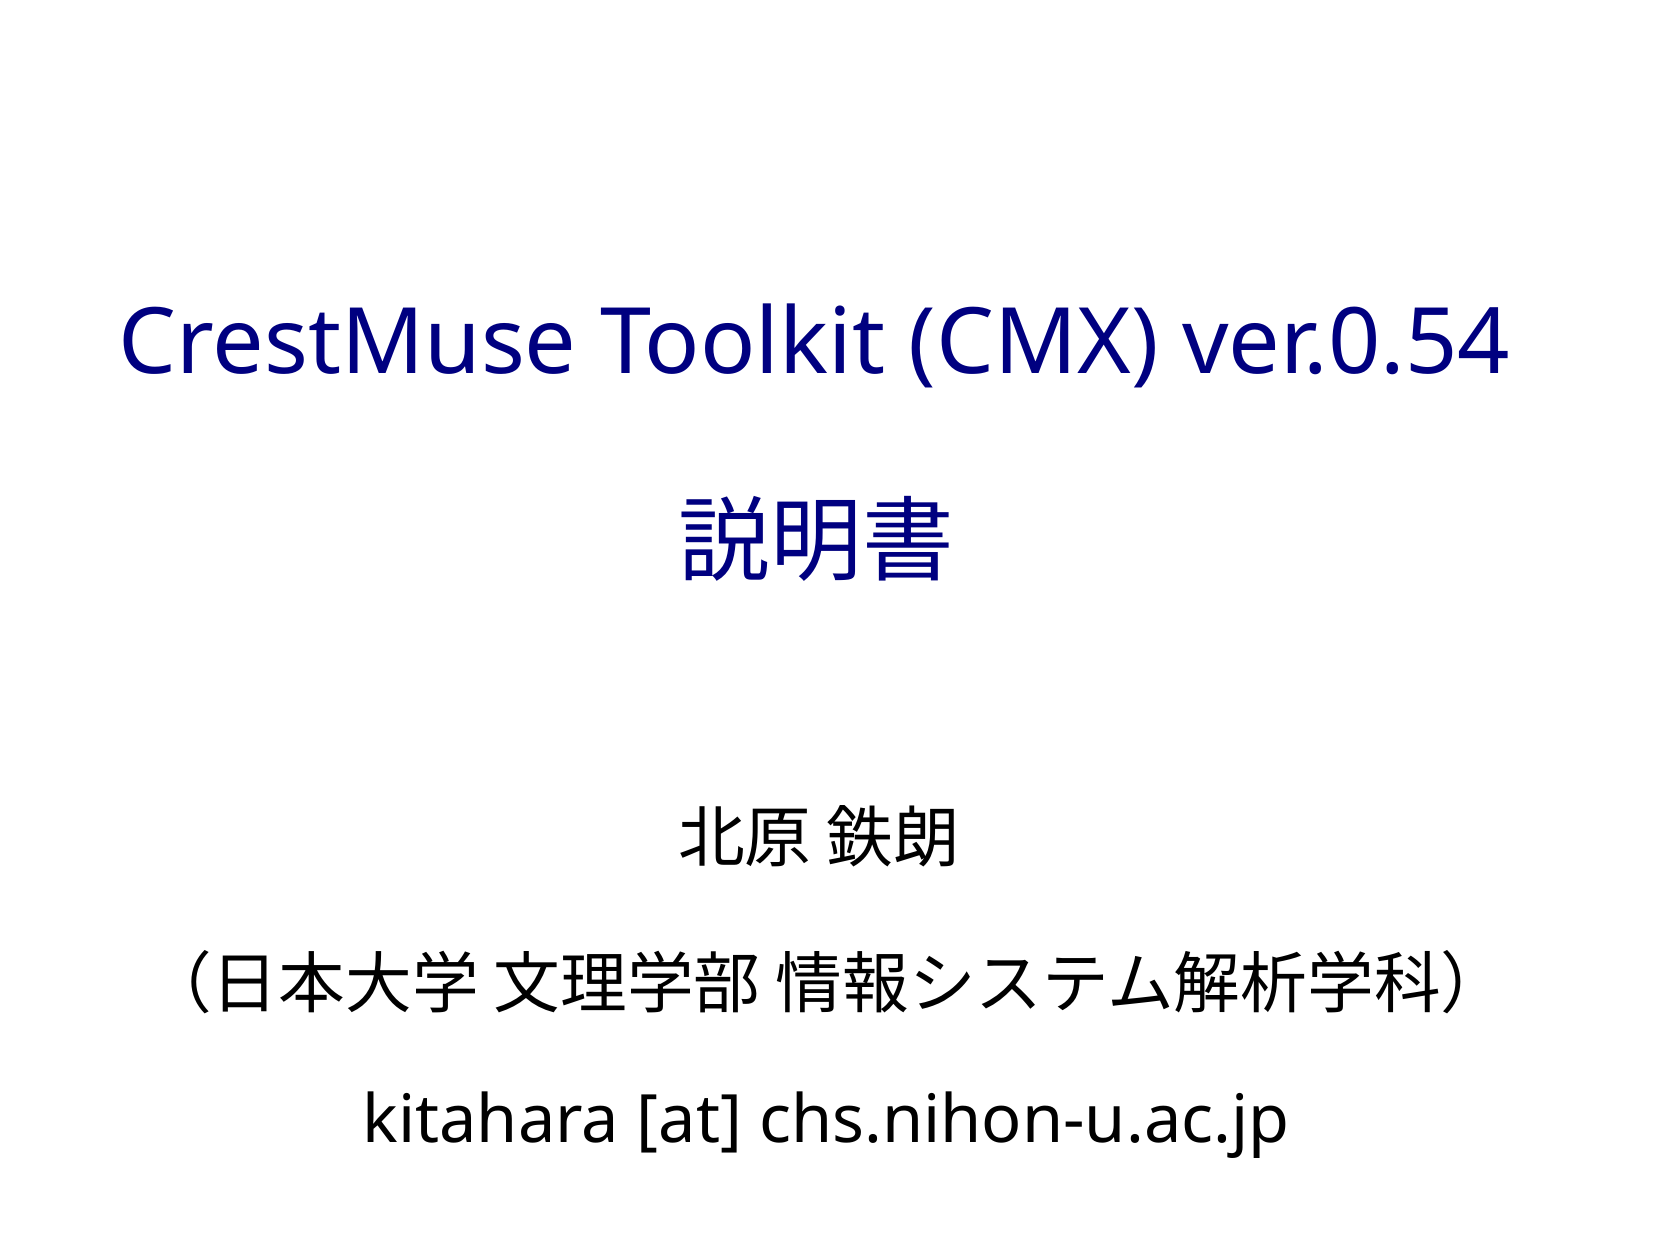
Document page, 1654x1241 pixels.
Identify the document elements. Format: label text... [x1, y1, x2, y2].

title CrestMuse Toolkit (CMX) ver.0.54 説明書 [82, 292, 1571, 522]
subtitle 北原 鉄朗 （日本大学 文理学部 情報システム解析学科） kitahara [at] chs.nihon-u.ac.jp [82, 767, 1571, 1131]
